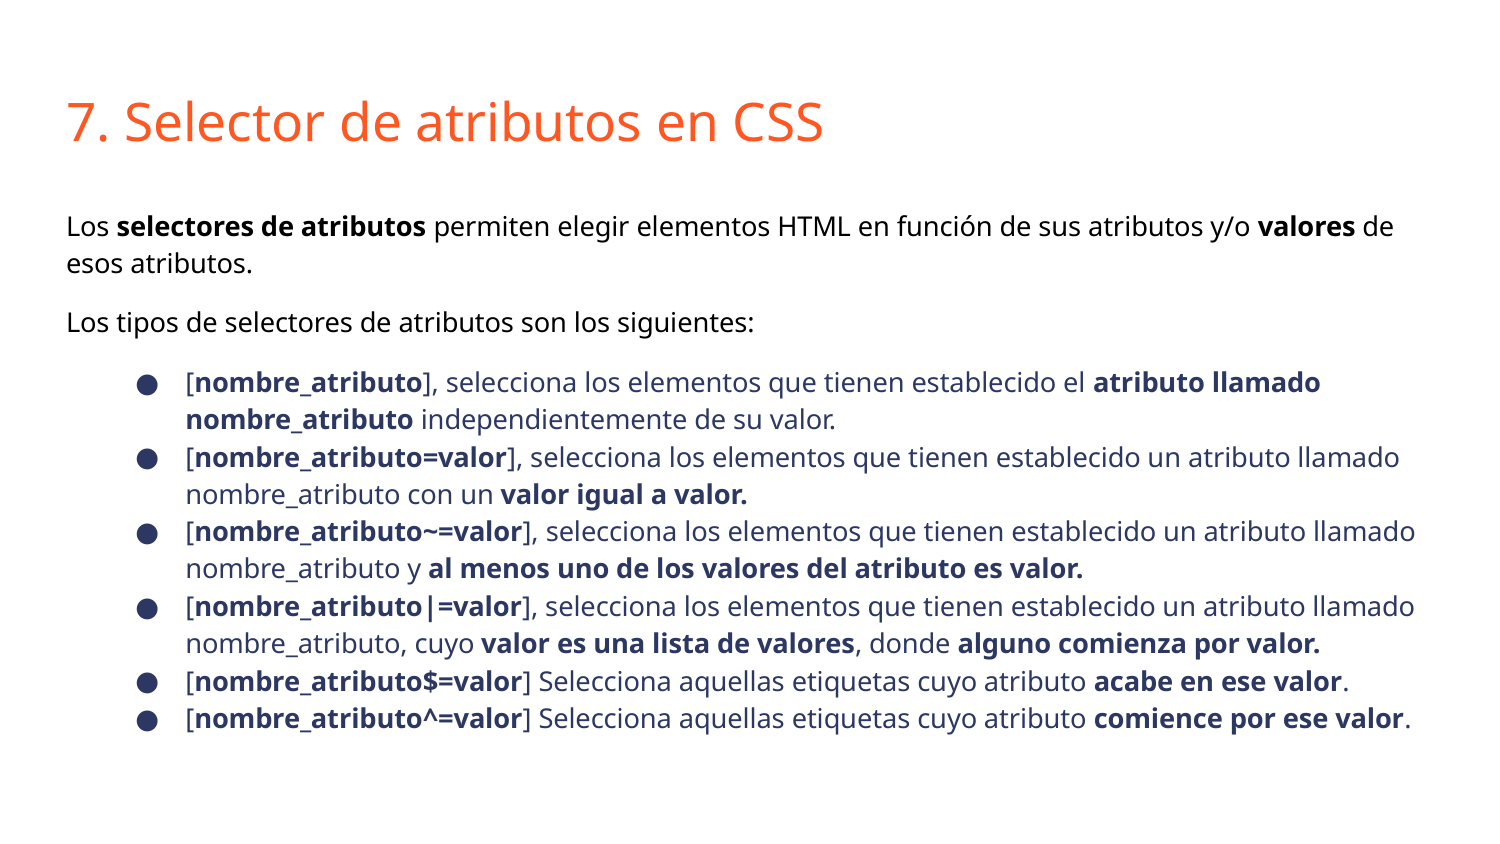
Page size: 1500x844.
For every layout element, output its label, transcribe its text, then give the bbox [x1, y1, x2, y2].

title 7. Selector de atributos en CSS [51, 72, 1449, 167]
list Los selectores de atributos permiten elegir elementos HTML en función de sus atributos y/o valores de esos atributos. Los tipos de selectores de atributos son los siguientes: [nombre_atributo], selecciona los elementos que tienen establecido el atributo llamado nombre_atributo independientemente de su valor. [nombre_atributo=valor], selecciona los elementos que tienen establecido un atributo llamado nombre_atributo con un valor igual a valor. [nombre_atributo~=valor], selecciona los elementos que tienen establecido un atributo llamado nombre_atributo y al menos uno de los valores del atributo es valor. [nombre_atributo|=valor], selecciona los elementos que tienen establecido un atributo llamado nombre_atributo, cuyo valor es una lista de valores, donde alguno comienza por valor. [nombre_atributo$=valor] Selecciona aquellas etiquetas cuyo atributo acabe en ese valor. [nombre_atributo^=valor] Selecciona aquellas etiquetas cuyo atributo comience por ese valor. [51, 189, 1449, 829]
